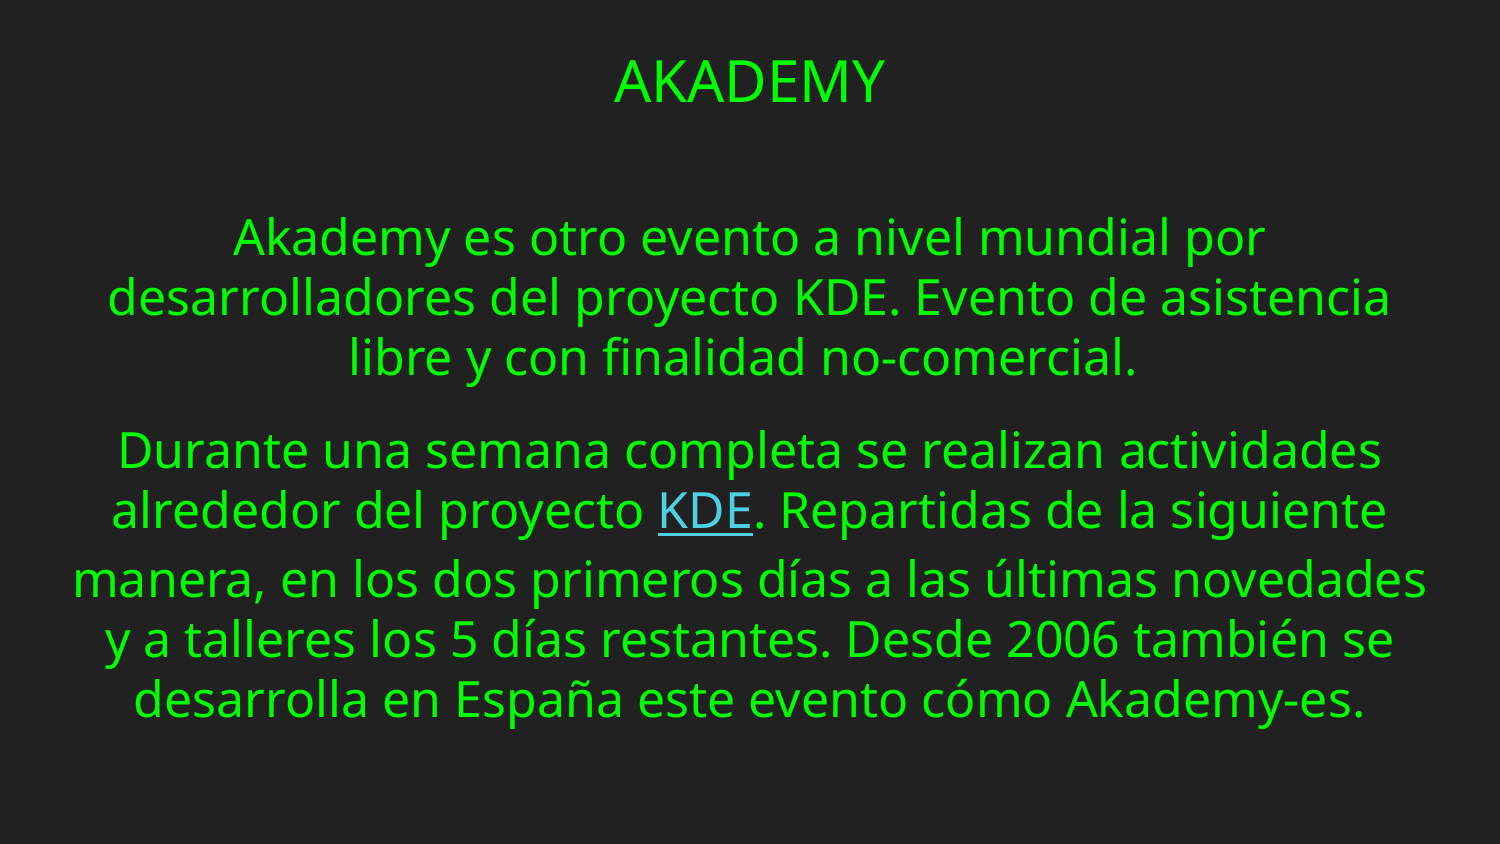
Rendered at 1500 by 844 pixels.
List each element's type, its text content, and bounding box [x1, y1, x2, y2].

list Akademy es otro evento a nivel mundial por desarrolladores del proyecto KDE. Evento de asistencia libre y con finalidad no-comercial. Durante una semana completa se realizan actividades alrededor del proyecto KDE. Repartidas de la siguiente manera, en los dos primeros días a las últimas novedades y a talleres los 5 días restantes. Desde 2006 también se desarrolla en España este evento cómo Akademy-es. [51, 128, 1449, 805]
title AKADEMY [51, 28, 1449, 128]
